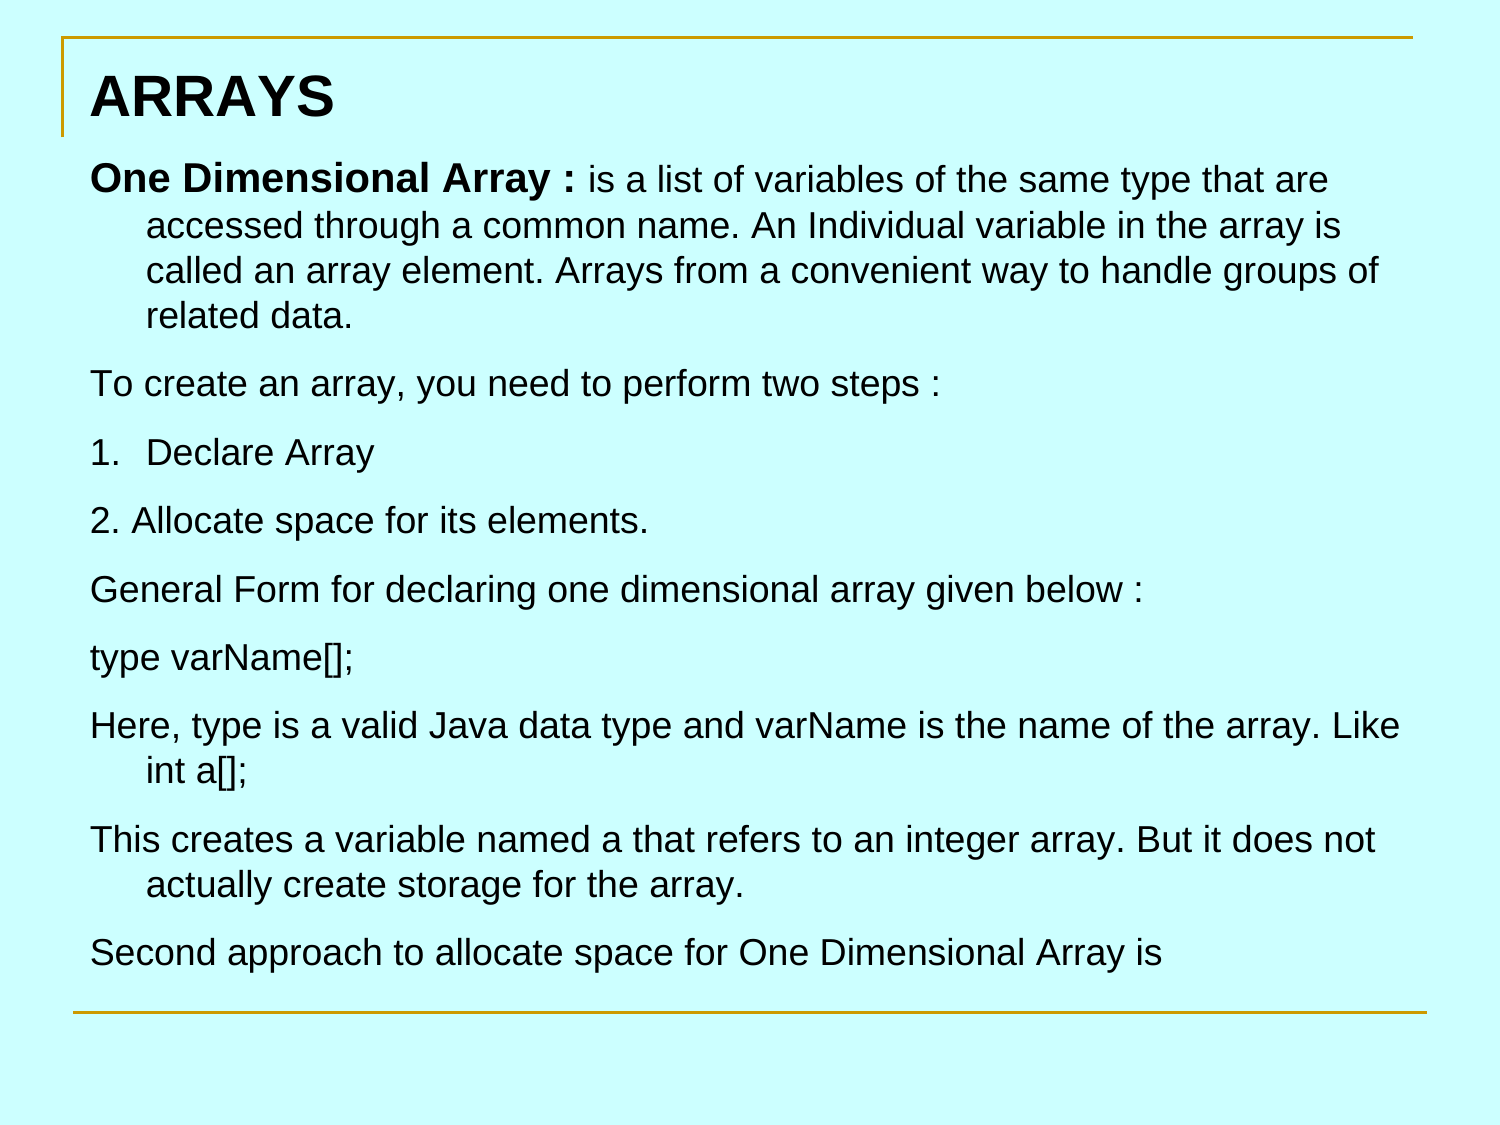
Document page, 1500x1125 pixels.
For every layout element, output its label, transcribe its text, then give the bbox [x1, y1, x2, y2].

text_box ARRAYS One Dimensional Array : is a list of variables of the same type that are accessed through a common name. An Individual variable in the array is called an array element. Arrays from a convenient way to handle groups of related data. To create an array, you need to perform two steps : Declare Array 2. Allocate space for its elements. General Form for declaring one dimensional array given below : type varName[]; Here, type is a valid Java data type and varName is the name of the array. Like int a[]; This creates a variable named a that refers to an integer array. But it does not actually create storage for the array. Second approach to allocate space for One Dimensional Array is [74, 49, 1450, 981]
